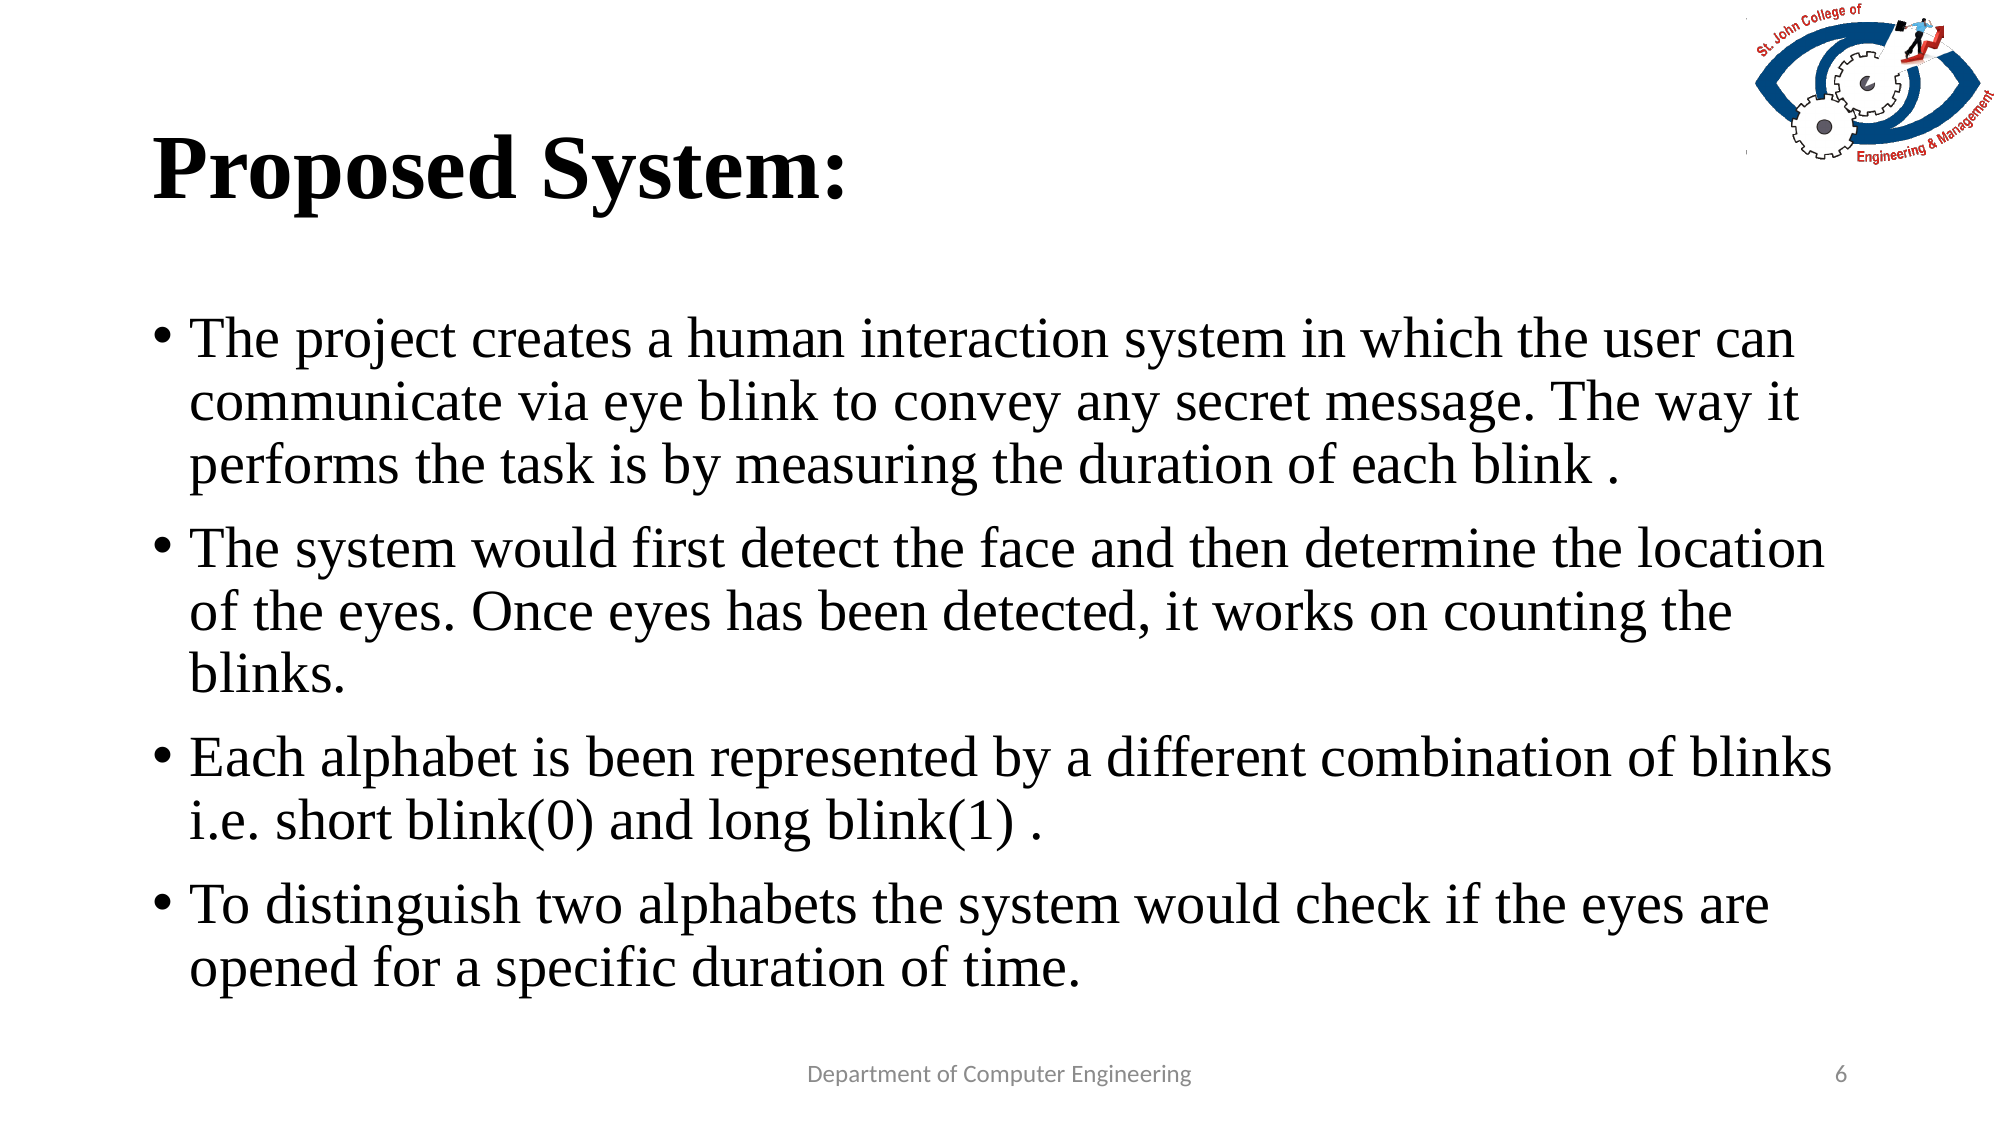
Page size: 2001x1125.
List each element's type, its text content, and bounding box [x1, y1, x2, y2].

picture [1746, 0, 2000, 168]
slide_number <number> [1412, 1042, 1863, 1103]
list The project creates a human interaction system in which the user can communicate via eye blink to convey any secret message. The way it performs the task is by measuring the duration of each blink . The system would first detect the face and then determine the location of the eyes. Once eyes has been detected, it works on counting the blinks. Each alphabet is been represented by a different combination of blinks i.e. short blink(0) and long blink(1) . To distinguish two alphabets the system would check if the eyes are opened for a specific duration of time. [137, 299, 1863, 1014]
footer Department of Computer Engineering [662, 1042, 1338, 1103]
title Proposed System: [137, 59, 1863, 278]
